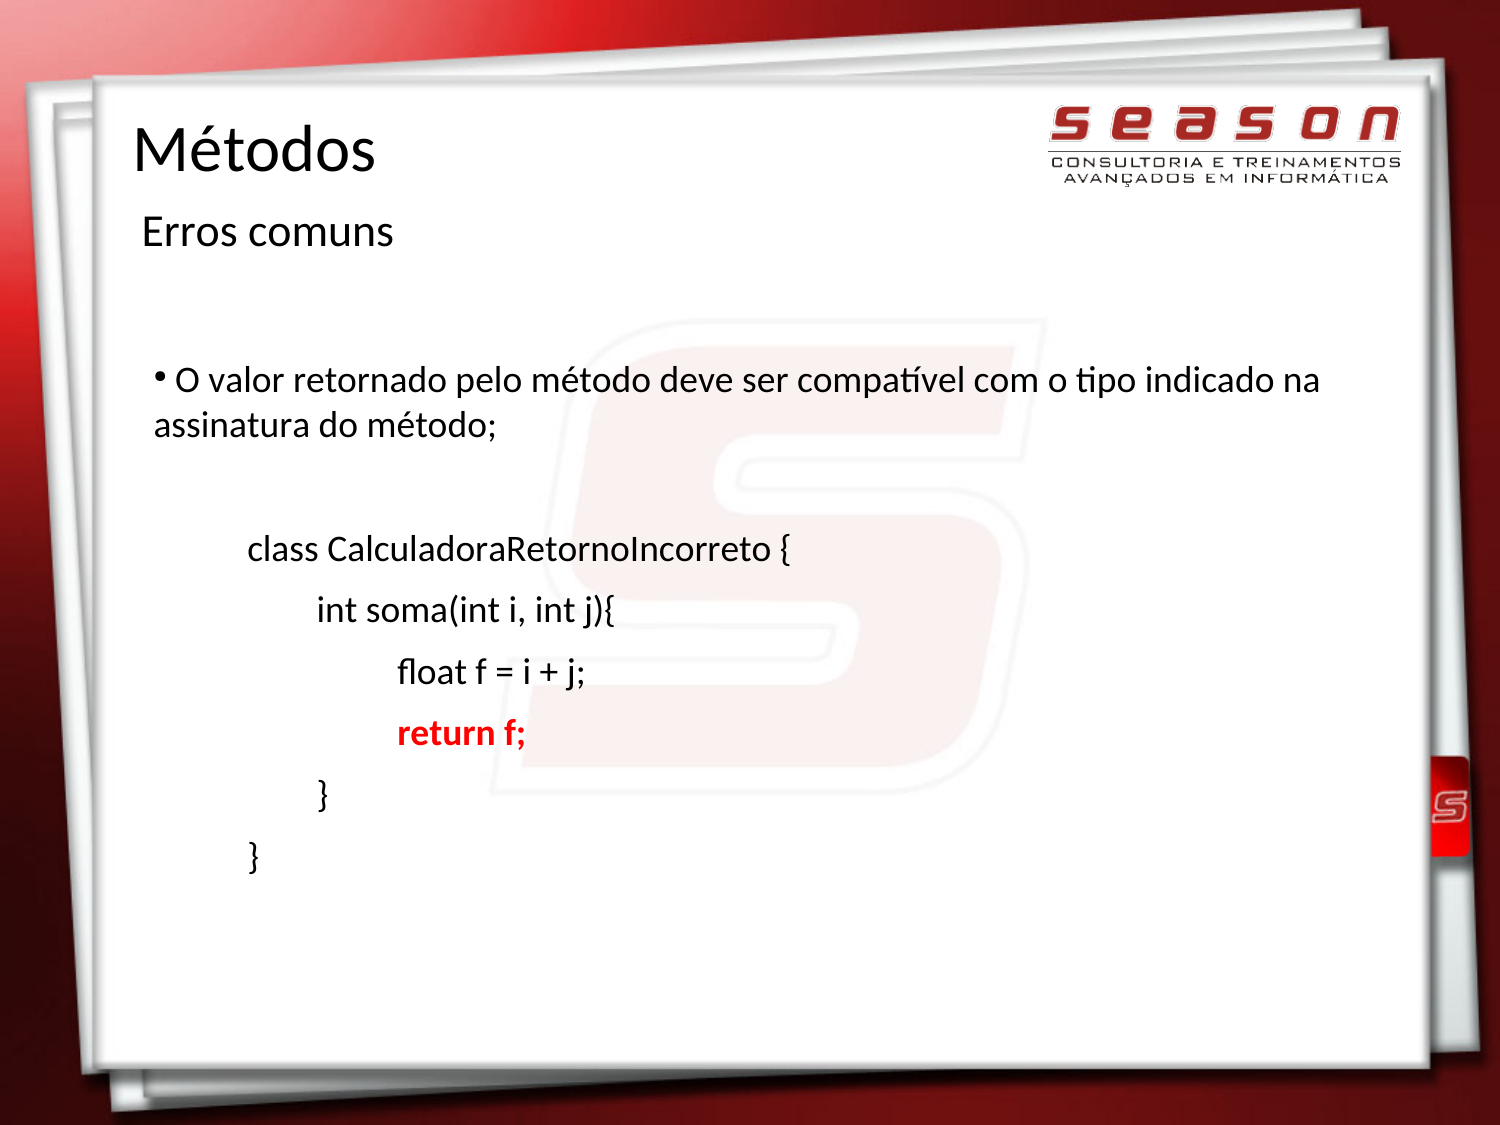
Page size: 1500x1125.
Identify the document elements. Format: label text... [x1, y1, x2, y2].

picture [0, 0, 1500, 1125]
title Métodos [118, 33, 1394, 257]
text_box Erros comuns [141, 200, 1240, 256]
text_box O valor retornado pelo método deve ser compatível com o tipo indicado na assinatura do método; class CalculadoraRetornoIncorreto { int soma(int i, int j){ float f = i + j; return f; } } [153, 355, 1328, 877]
